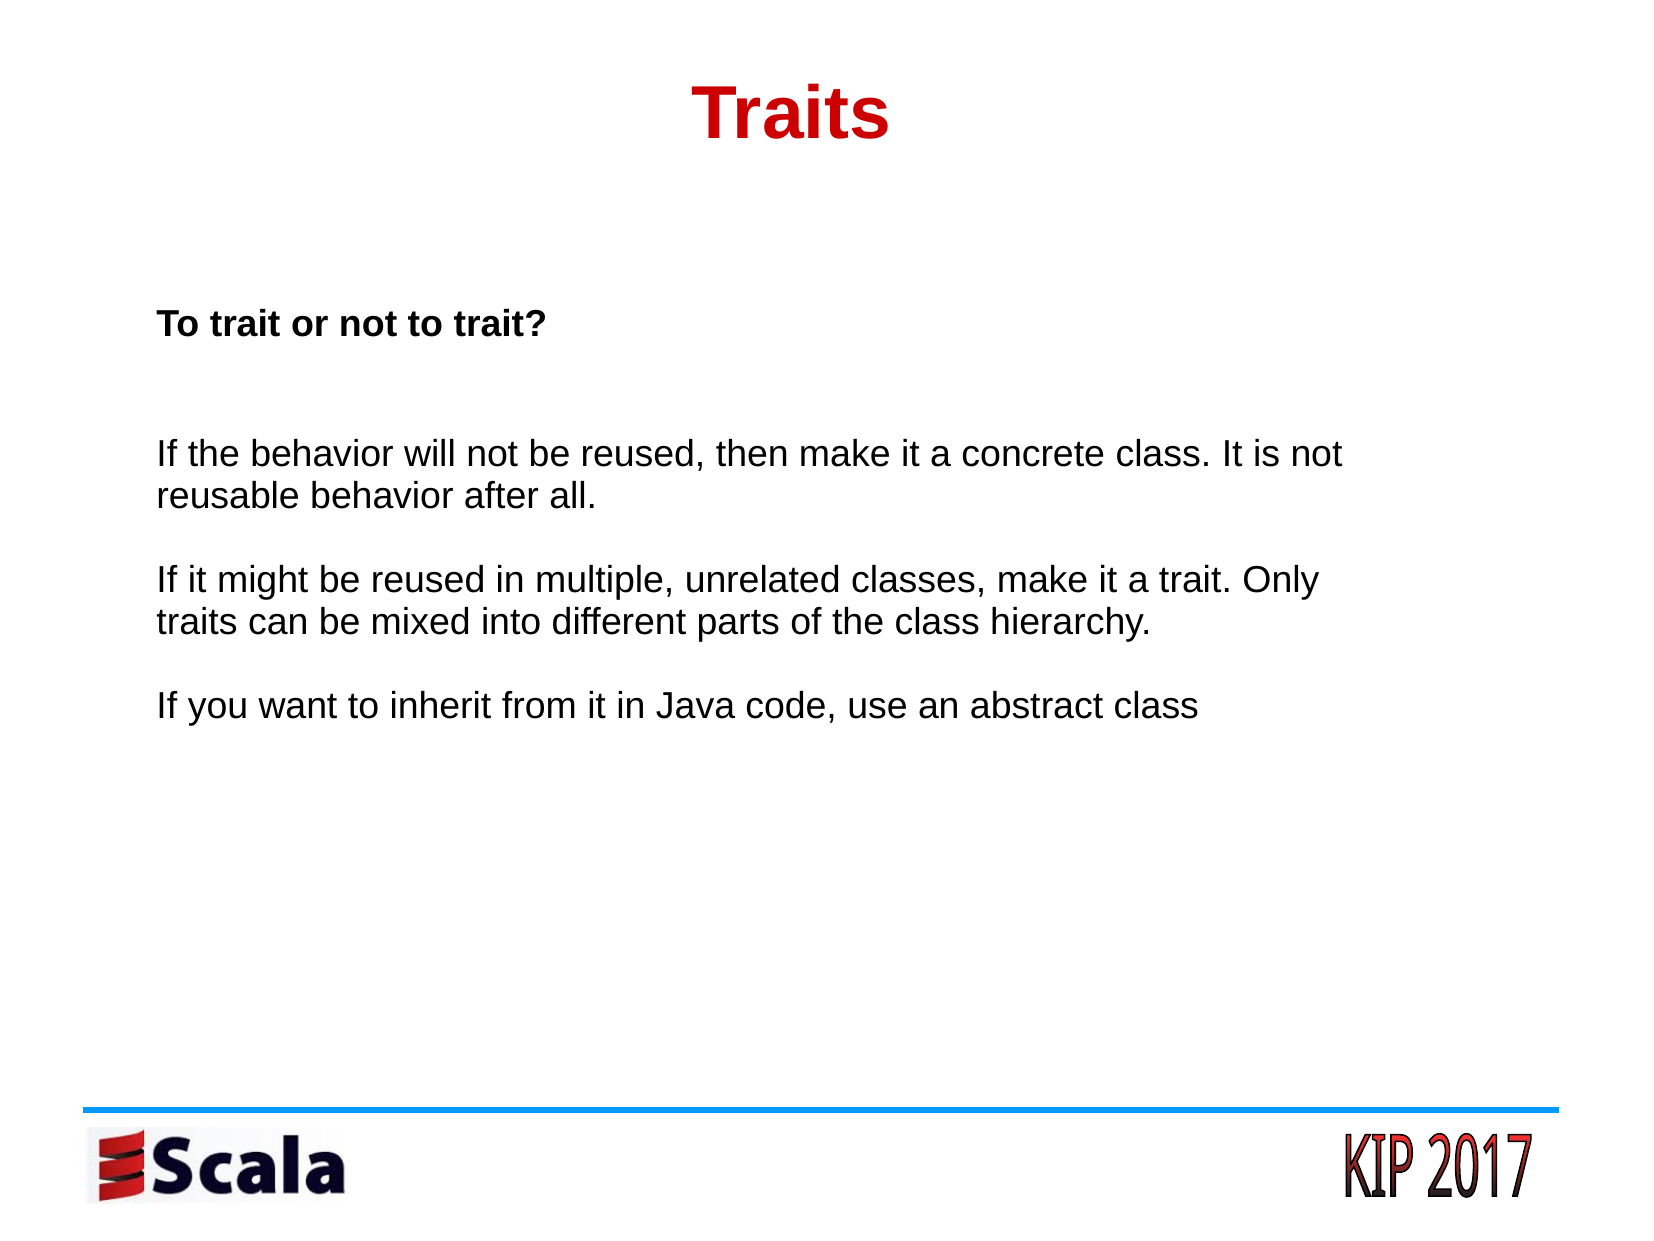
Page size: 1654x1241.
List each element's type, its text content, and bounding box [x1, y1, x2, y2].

text_box To trait or not to trait? [141, 295, 638, 367]
picture [86, 1127, 359, 1204]
title Traits [47, 47, 1536, 178]
text_box If the behavior will not be reused, then make it a concrete class. It is not reusable behavior after all. If it might be reused in multiple, unrelated classes, make it a trait. Only traits can be mixed into different parts of the class hierarchy. If you want to inherit from it in Java code, use an abstract class [141, 425, 1489, 934]
